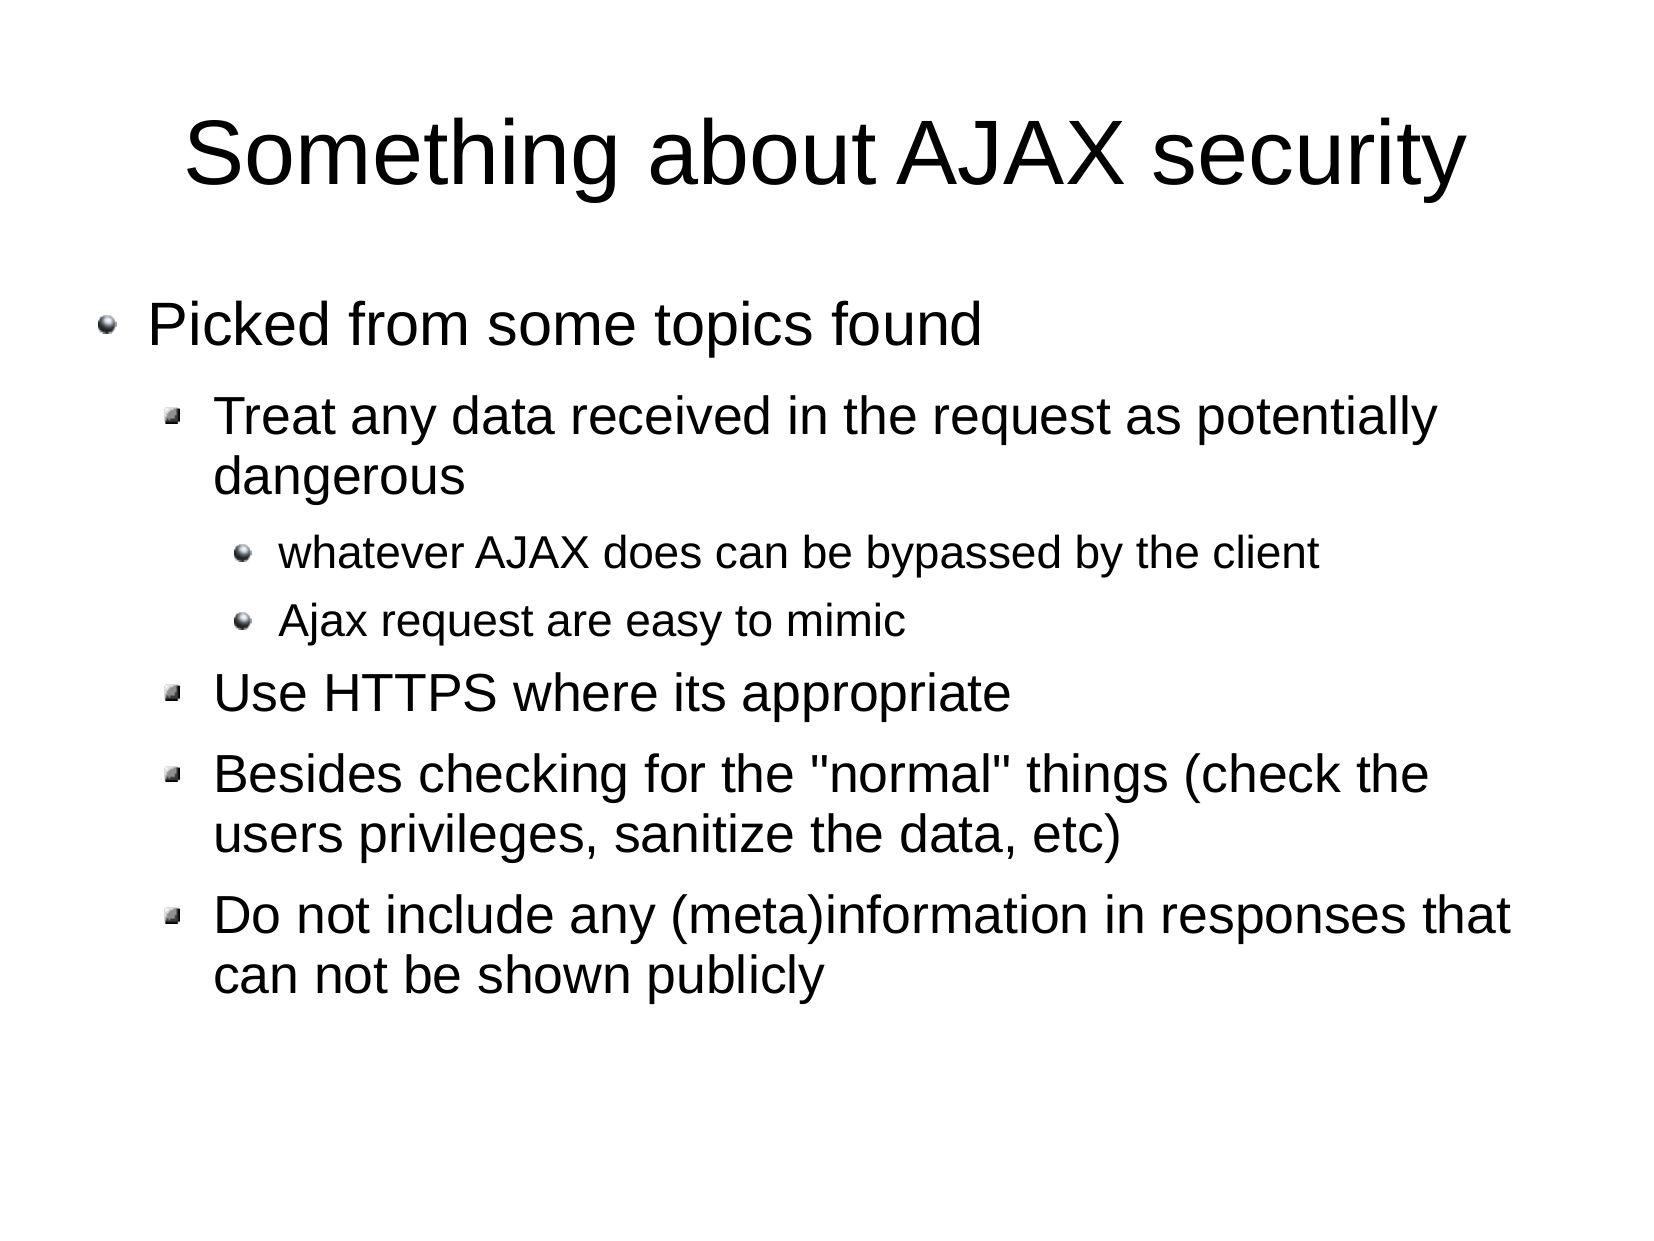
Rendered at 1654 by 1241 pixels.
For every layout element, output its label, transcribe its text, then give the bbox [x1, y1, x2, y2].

list Picked from some topics found Treat any data received in the request as potentially dangerous whatever AJAX does can be bypassed by the client Ajax request are easy to mimic Use HTTPS where its appropriate Besides checking for the "normal" things (check the users privileges, sanitize the data, etc) Do not include any (meta)information in responses that can not be shown publicly [82, 290, 1571, 1010]
title Something about AJAX security [82, 49, 1571, 257]
